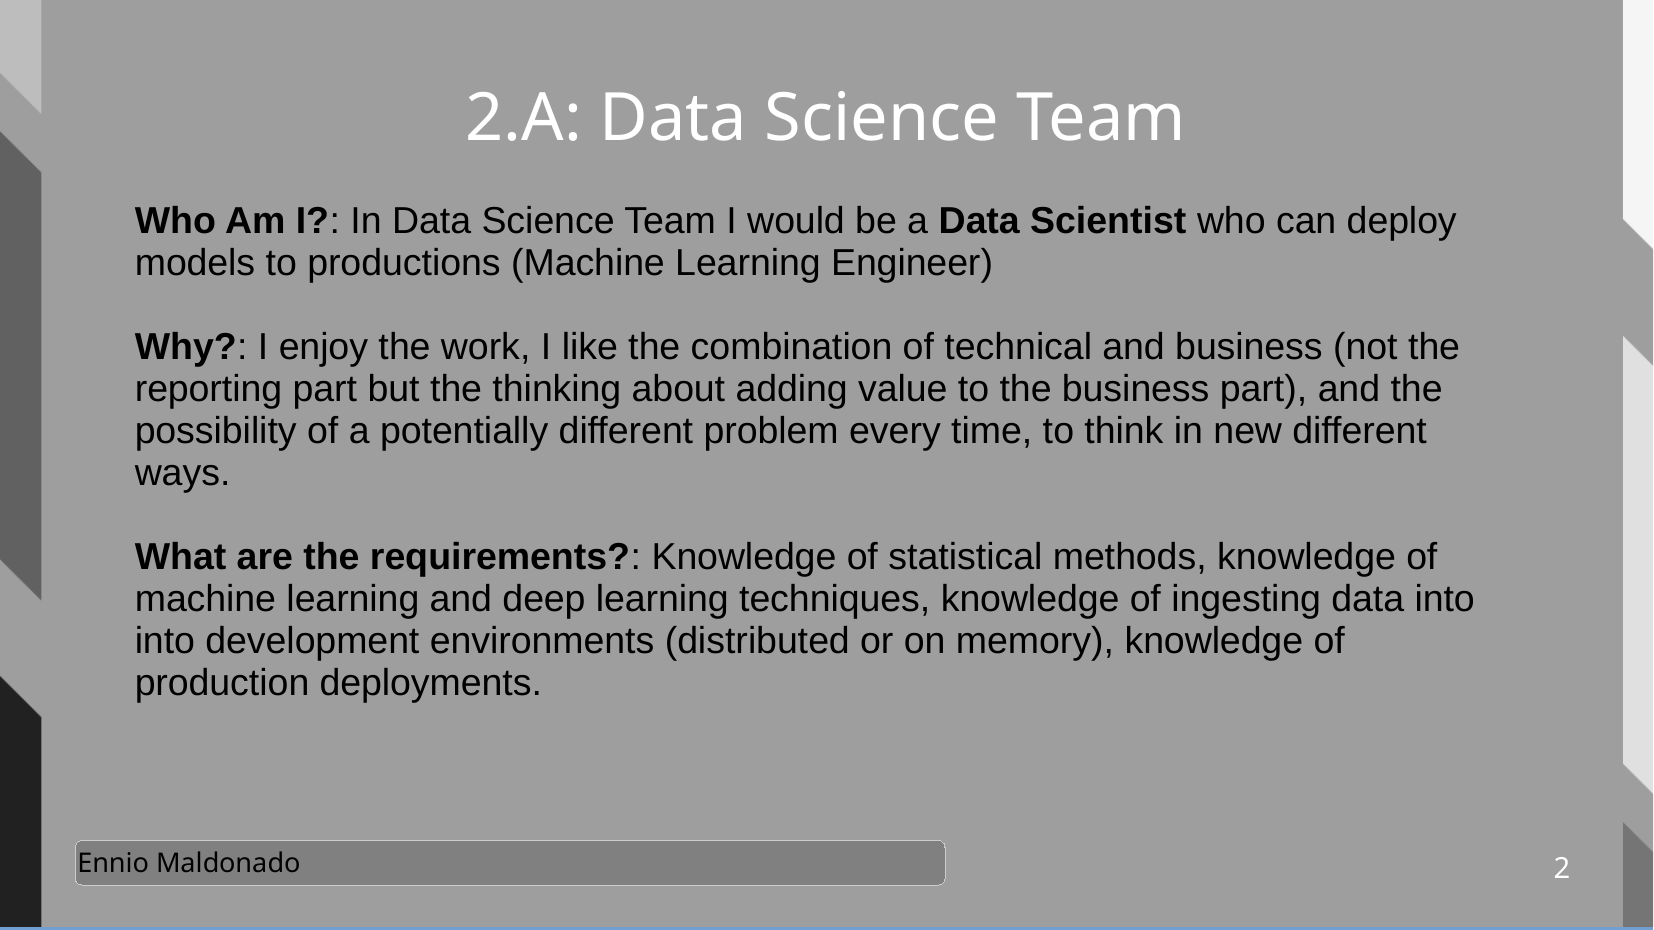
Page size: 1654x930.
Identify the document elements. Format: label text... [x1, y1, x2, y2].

title 2.A: Data Science Team [82, 37, 1571, 193]
picture [0, 0, 1654, 927]
text_box Who Am I?: In Data Science Team I would be a Data Scientist who can deploy models to productions (Machine Learning Engineer) Why?: I enjoy the work, I like the combination of technical and business (not the reporting part but the thinking about adding value to the business part), and the possibility of a potentially different problem every time, to think in new different ways. What are the requirements?: Knowledge of statistical methods, knowledge of machine learning and deep learning techniques, knowledge of ingesting data into into development environments (distributed or on memory), knowledge of production deployments. [120, 192, 1516, 879]
text_box Ennio Maldonado [75, 840, 946, 886]
